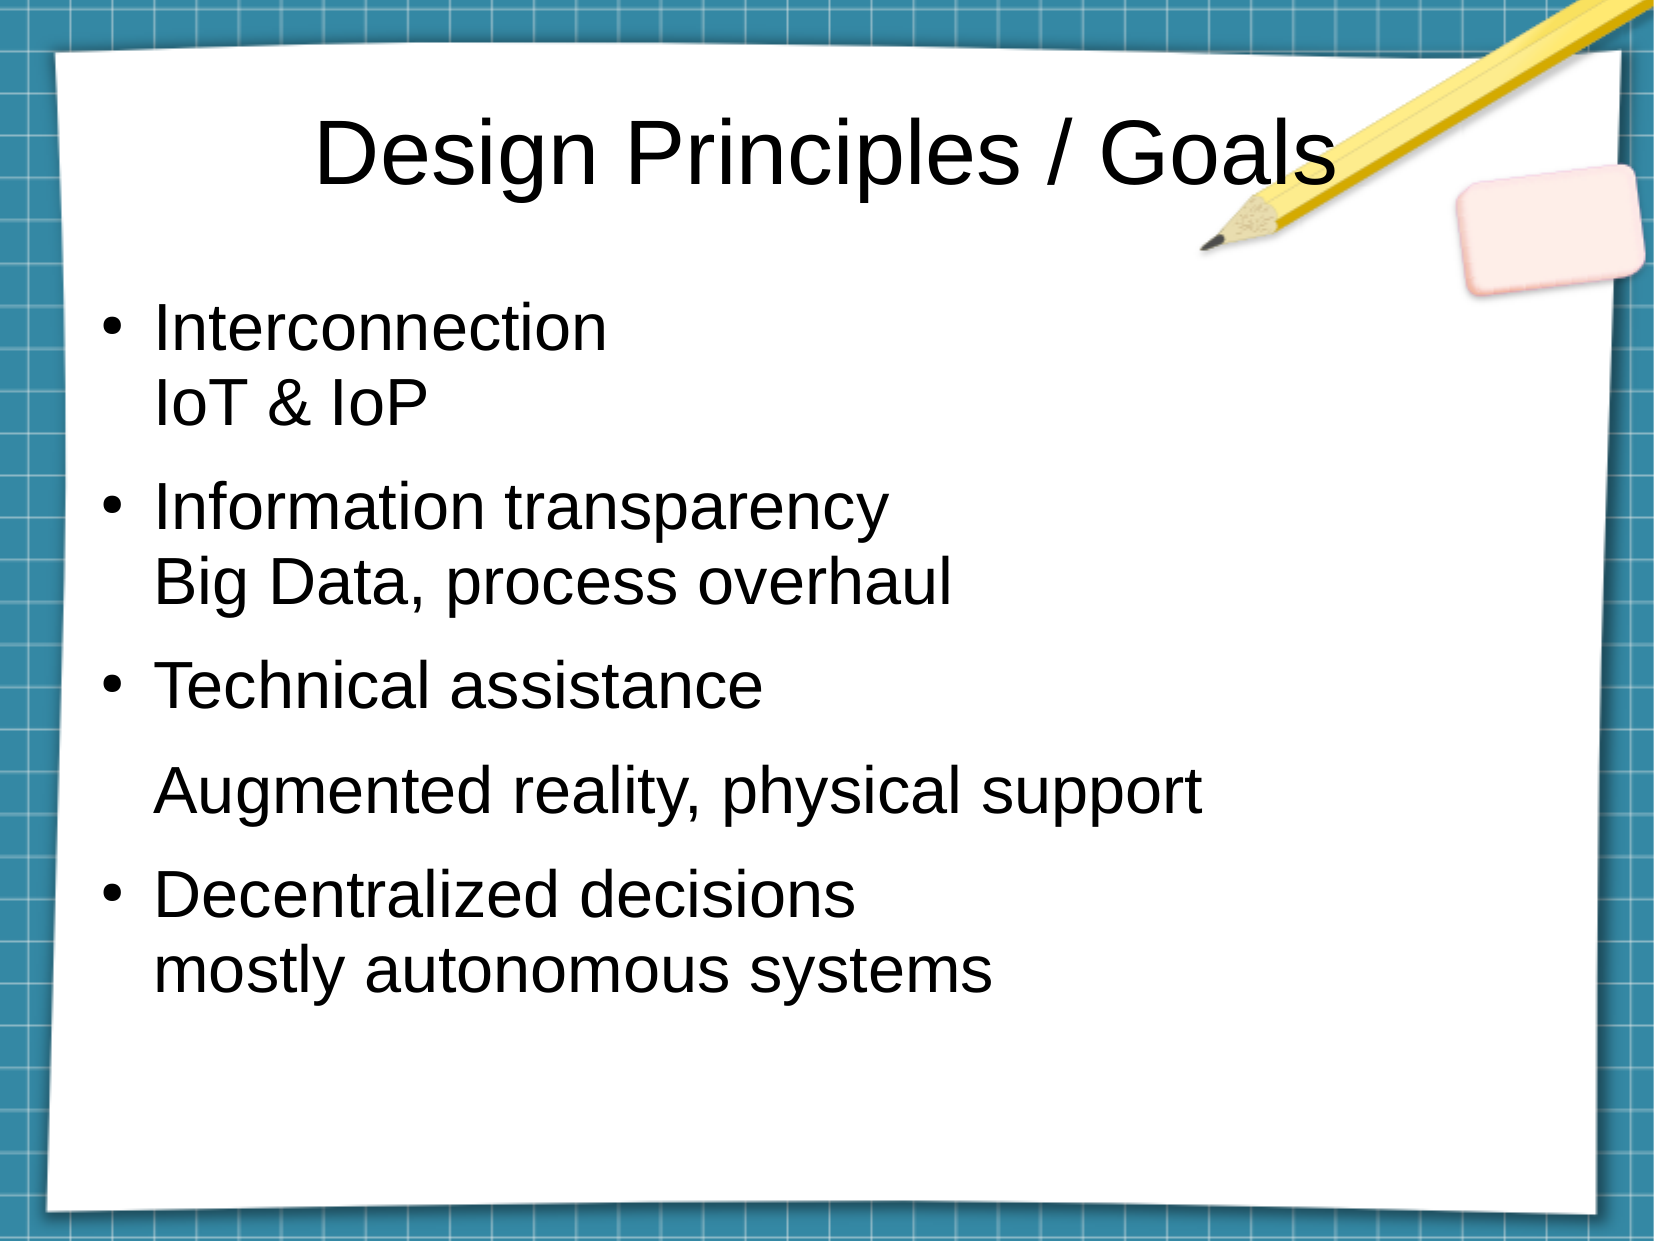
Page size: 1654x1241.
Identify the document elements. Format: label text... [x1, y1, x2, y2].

title Design Principles / Goals [82, 49, 1571, 257]
list Interconnection IoT & IoP Information transparency Big Data, process overhaul Technical assistance Augmented reality, physical support Decentralized decisions mostly autonomous systems [82, 290, 1571, 1010]
picture [0, 0, 1654, 1241]
